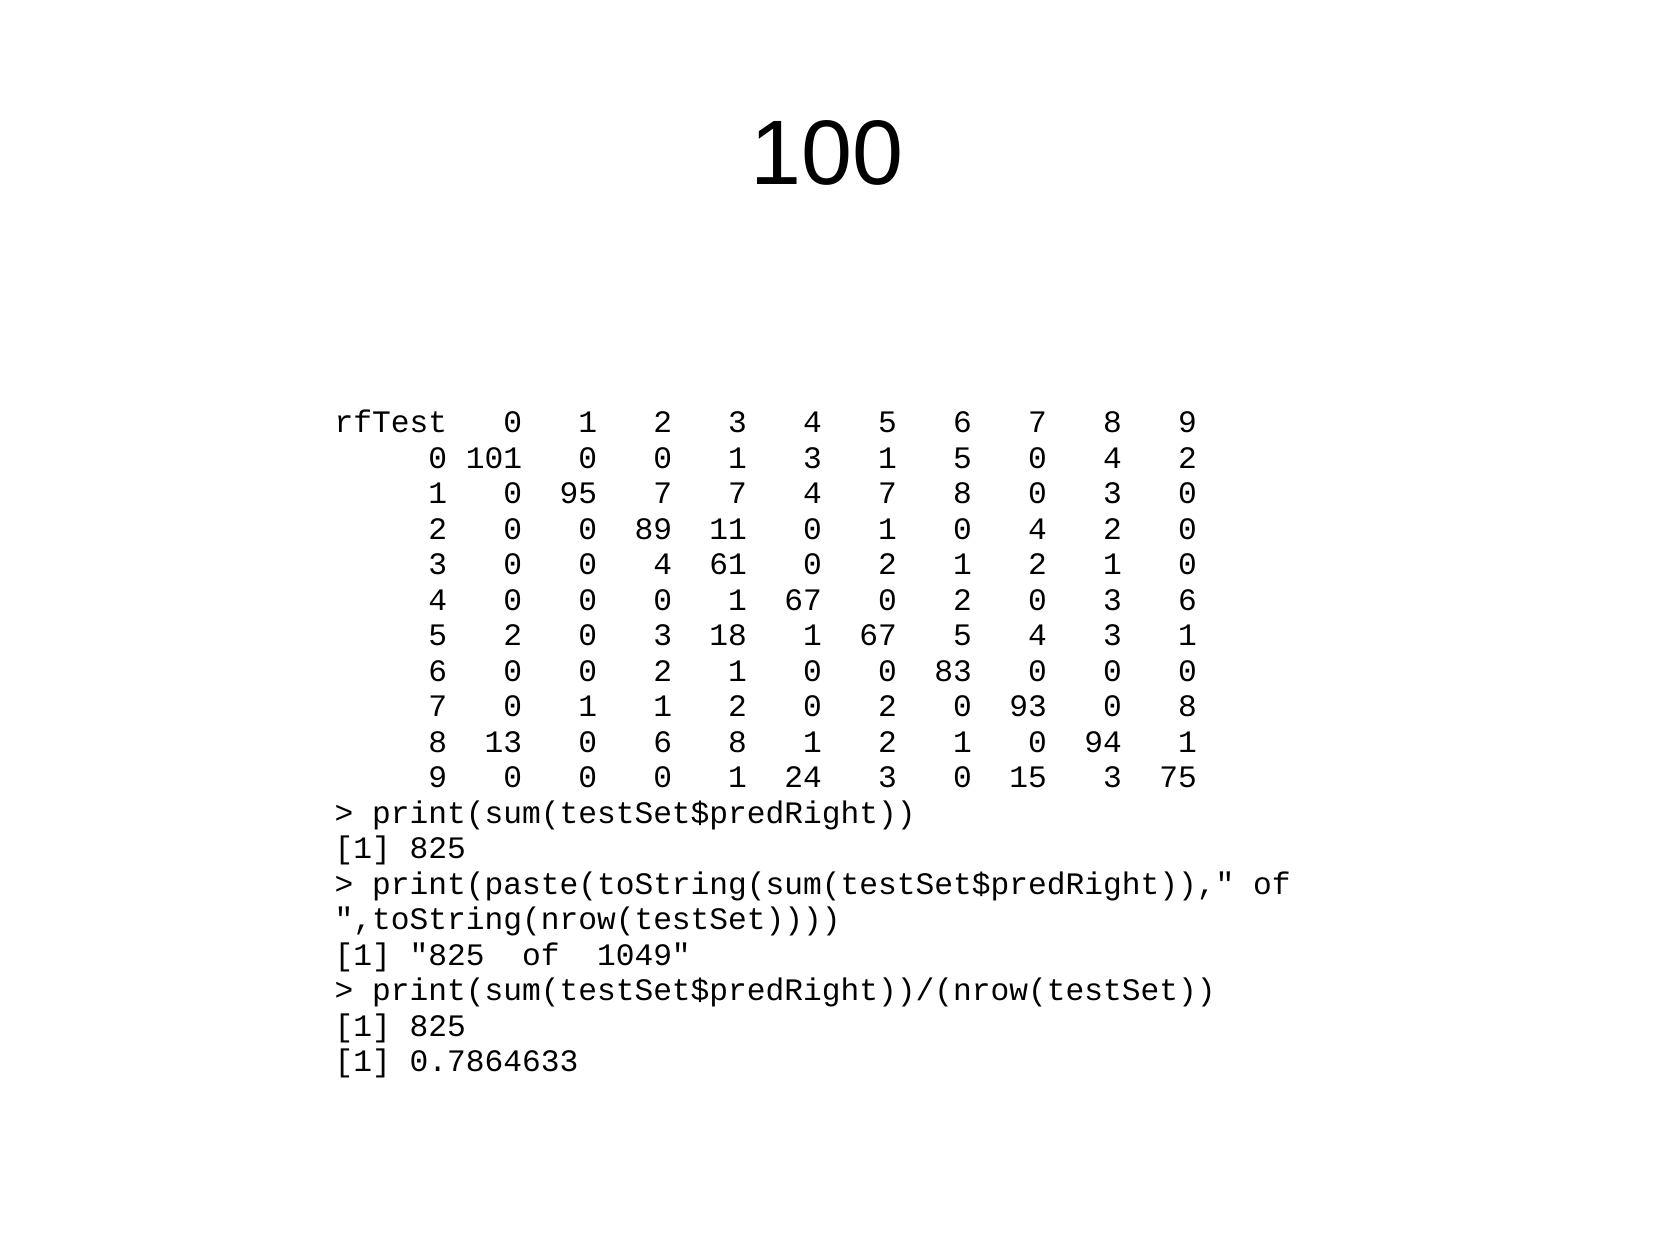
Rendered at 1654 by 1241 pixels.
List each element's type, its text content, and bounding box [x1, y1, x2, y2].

title 100 [82, 49, 1571, 257]
text_box rfTest 0 1 2 3 4 5 6 7 8 9 0 101 0 0 1 3 1 5 0 4 2 1 0 95 7 7 4 7 8 0 3 0 2 0 0 89 11 0 1 0 4 2 0 3 0 0 4 61 0 2 1 2 1 0 4 0 0 0 1 67 0 2 0 3 6 5 2 0 3 18 1 67 5 4 3 1 6 0 0 2 1 0 0 83 0 0 0 7 0 1 1 2 0 2 0 93 0 8 8 13 0 6 8 1 2 1 0 94 1 9 0 0 0 1 24 3 0 15 3 75 > print(sum(testSet$predRight)) [1] 825 > print(paste(toString(sum(testSet$predRight))," of ",toString(nrow(testSet)))) [1] "825 of 1049" > print(sum(testSet$predRight))/(nrow(testSet)) [1] 825 [1] 0.7864633 [319, 399, 1338, 1095]
